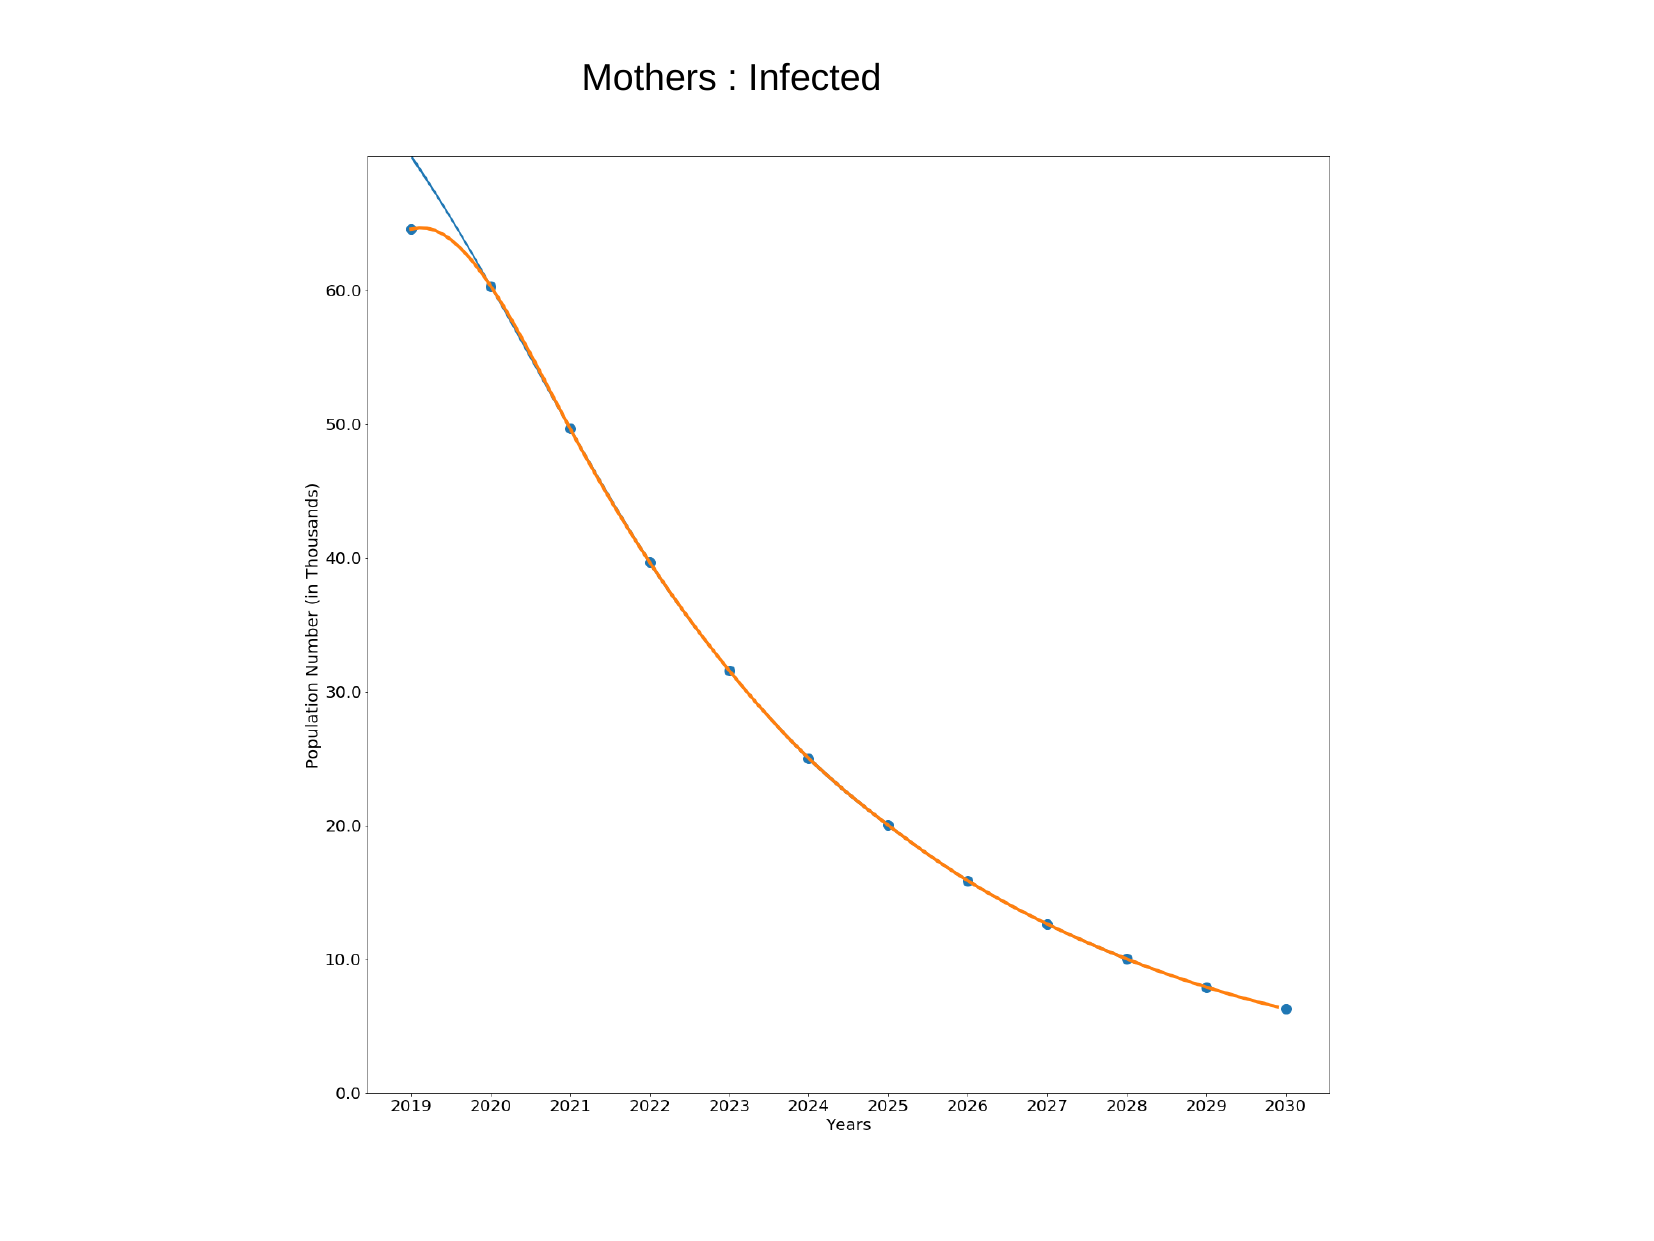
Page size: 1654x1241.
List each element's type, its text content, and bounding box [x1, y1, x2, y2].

text_box Mothers : Infected [566, 49, 1075, 119]
picture [212, 7, 1453, 1241]
